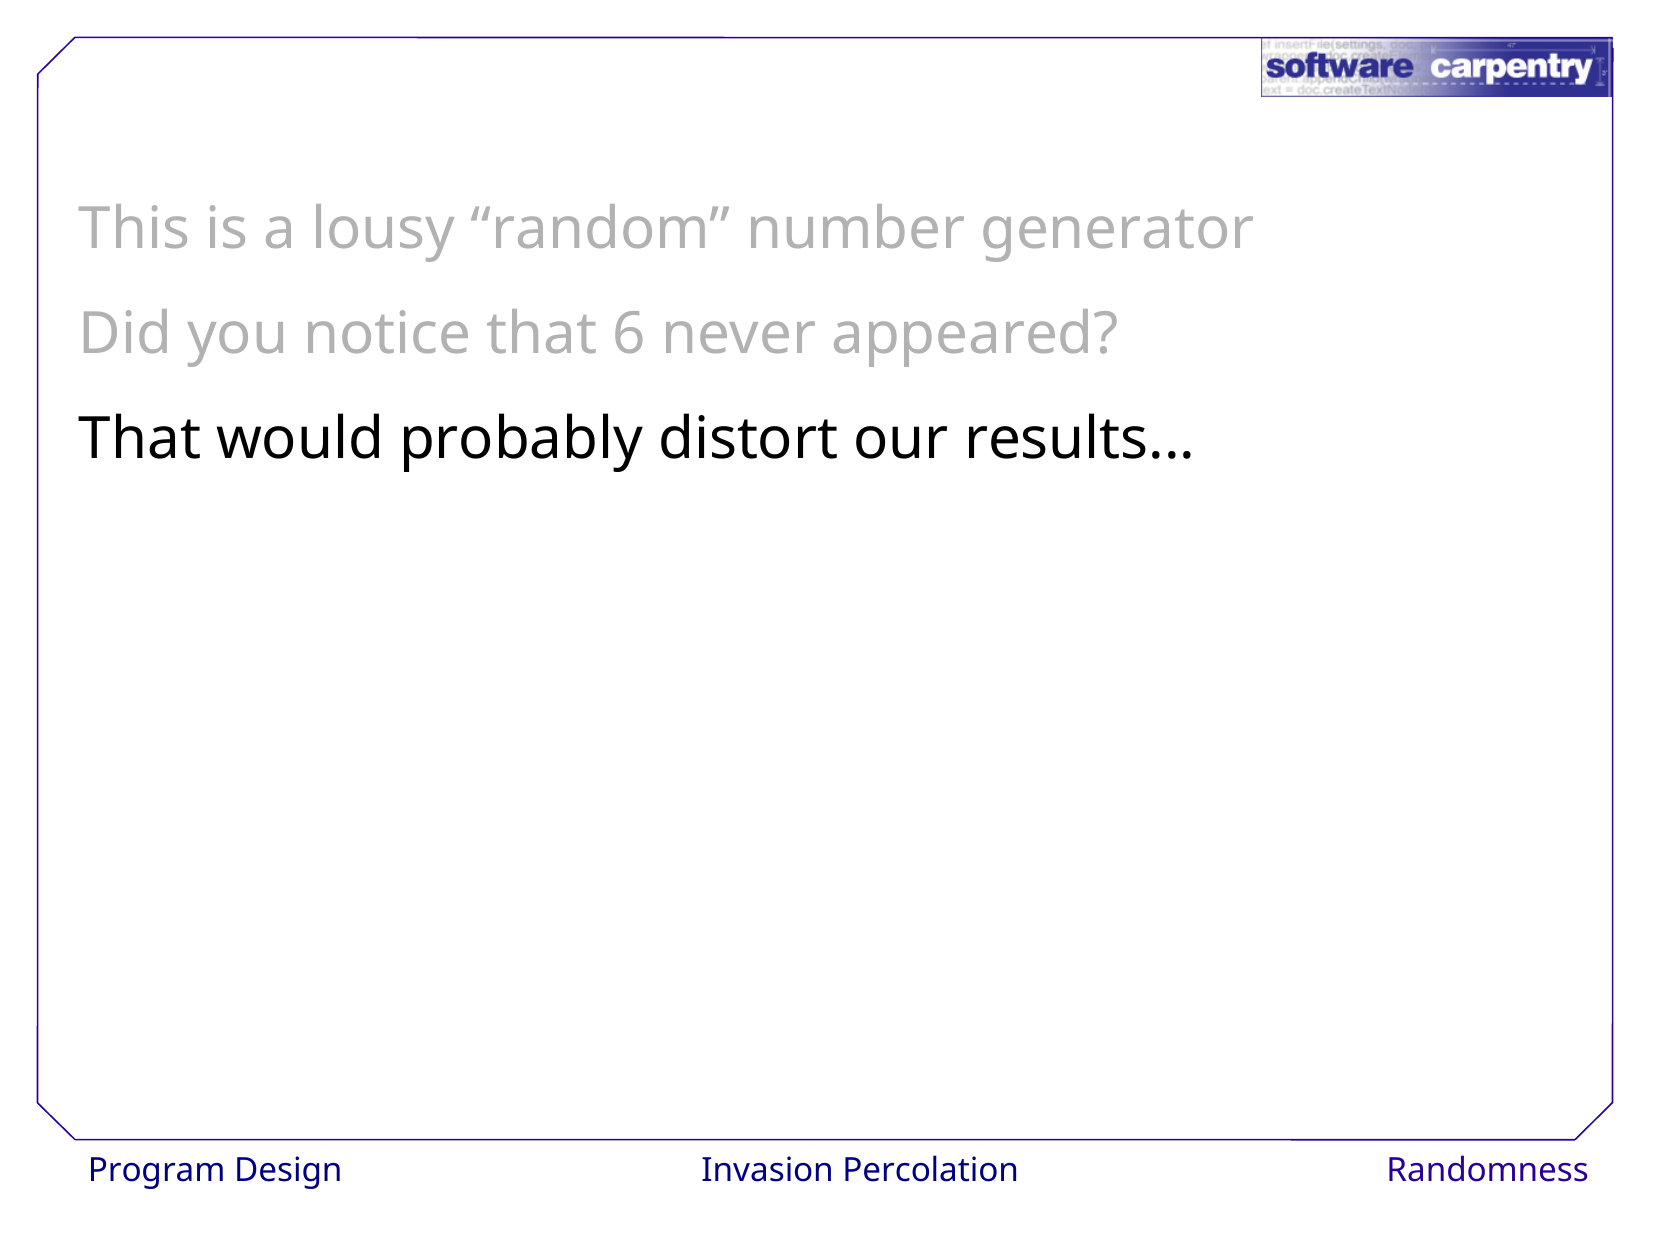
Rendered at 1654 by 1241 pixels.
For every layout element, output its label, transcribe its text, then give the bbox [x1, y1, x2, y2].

picture [1261, 39, 1613, 97]
text_box This is a lousy “random” number generator Did you notice that 6 never appeared? That would probably distort our results... [64, 147, 1420, 478]
